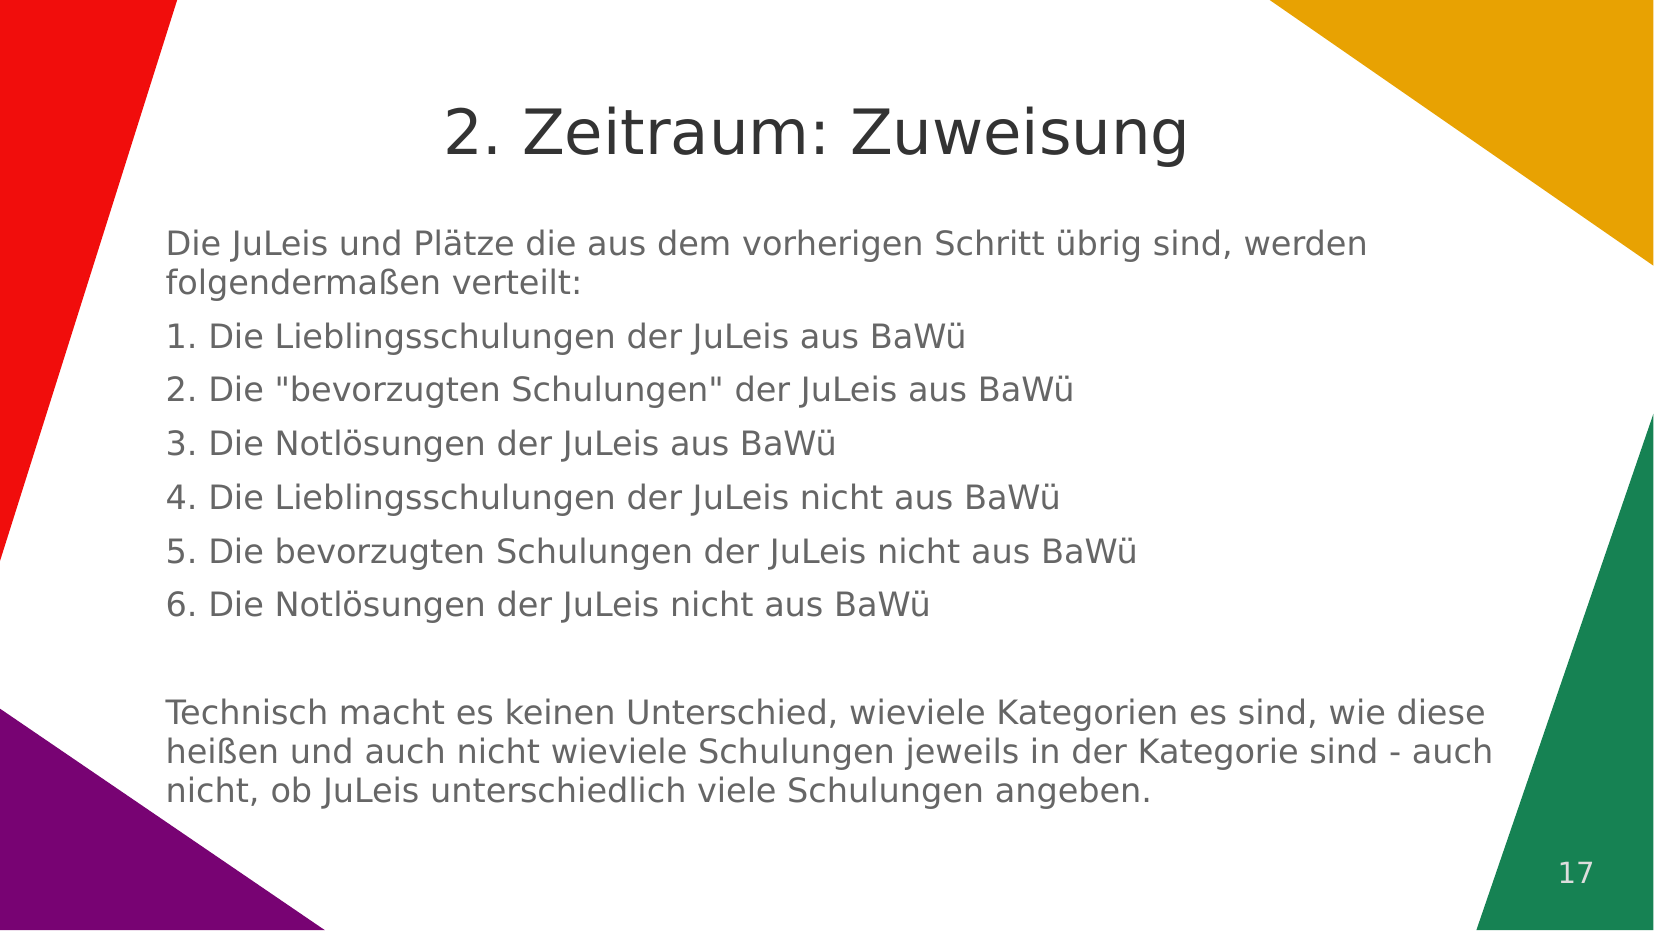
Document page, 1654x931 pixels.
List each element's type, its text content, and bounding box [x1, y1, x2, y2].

list Die JuLeis und Plätze die aus dem vorherigen Schritt übrig sind, werden folgendermaßen verteilt: 1. Die Lieblingsschulungen der JuLeis aus BaWü 2. Die "bevorzugten Schulungen" der JuLeis aus BaWü 3. Die Notlösungen der JuLeis aus BaWü 4. Die Lieblingsschulungen der JuLeis nicht aus BaWü 5. Die bevorzugten Schulungen der JuLeis nicht aus BaWü 6. Die Notlösungen der JuLeis nicht aus BaWü Technisch macht es keinen Unterschied, wieviele Kategorien es sind, wie diese heißen und auch nicht wieviele Schulungen jeweils in der Kategorie sind - auch nicht, ob JuLeis unterschiedlich viele Schulungen angeben. [118, 224, 1536, 815]
title 2. Zeitraum: Zuweisung [118, 59, 1536, 207]
